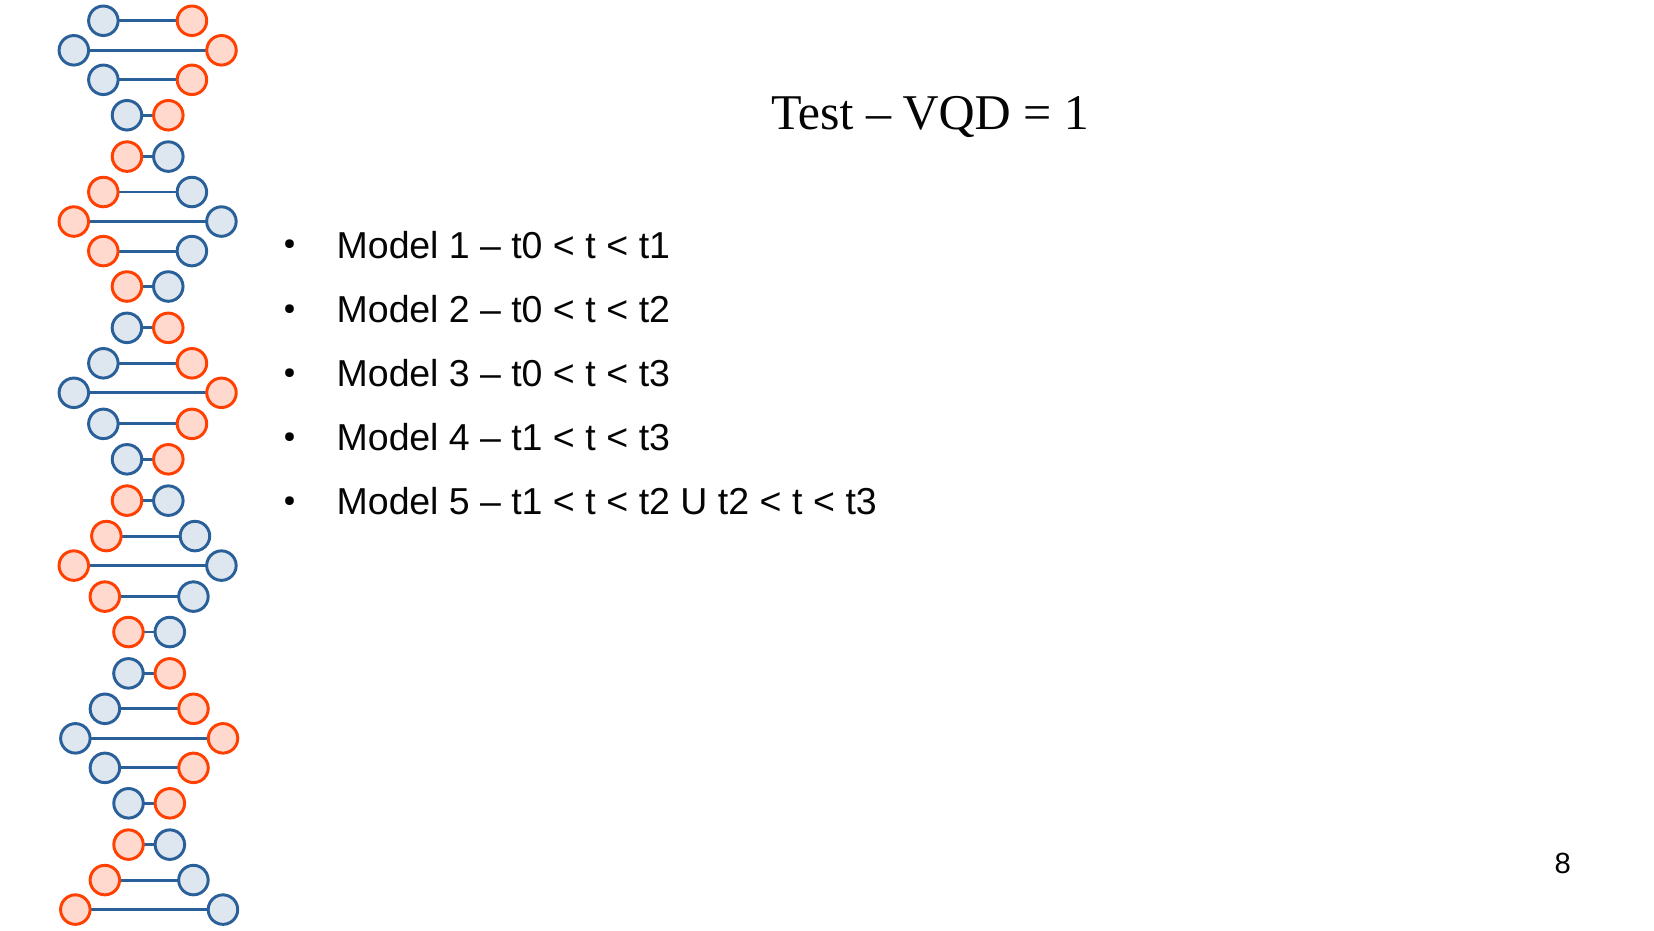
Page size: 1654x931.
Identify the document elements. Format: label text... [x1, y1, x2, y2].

title Test – VQD = 1 [265, 35, 1595, 189]
list Model 1 – t0 < t < t1 Model 2 – t0 < t < t2 Model 3 – t0 < t < t3 Model 4 – t1 < t < t3 Model 5 – t1 < t < t2 U t2 < t < t3 [265, 224, 1595, 764]
